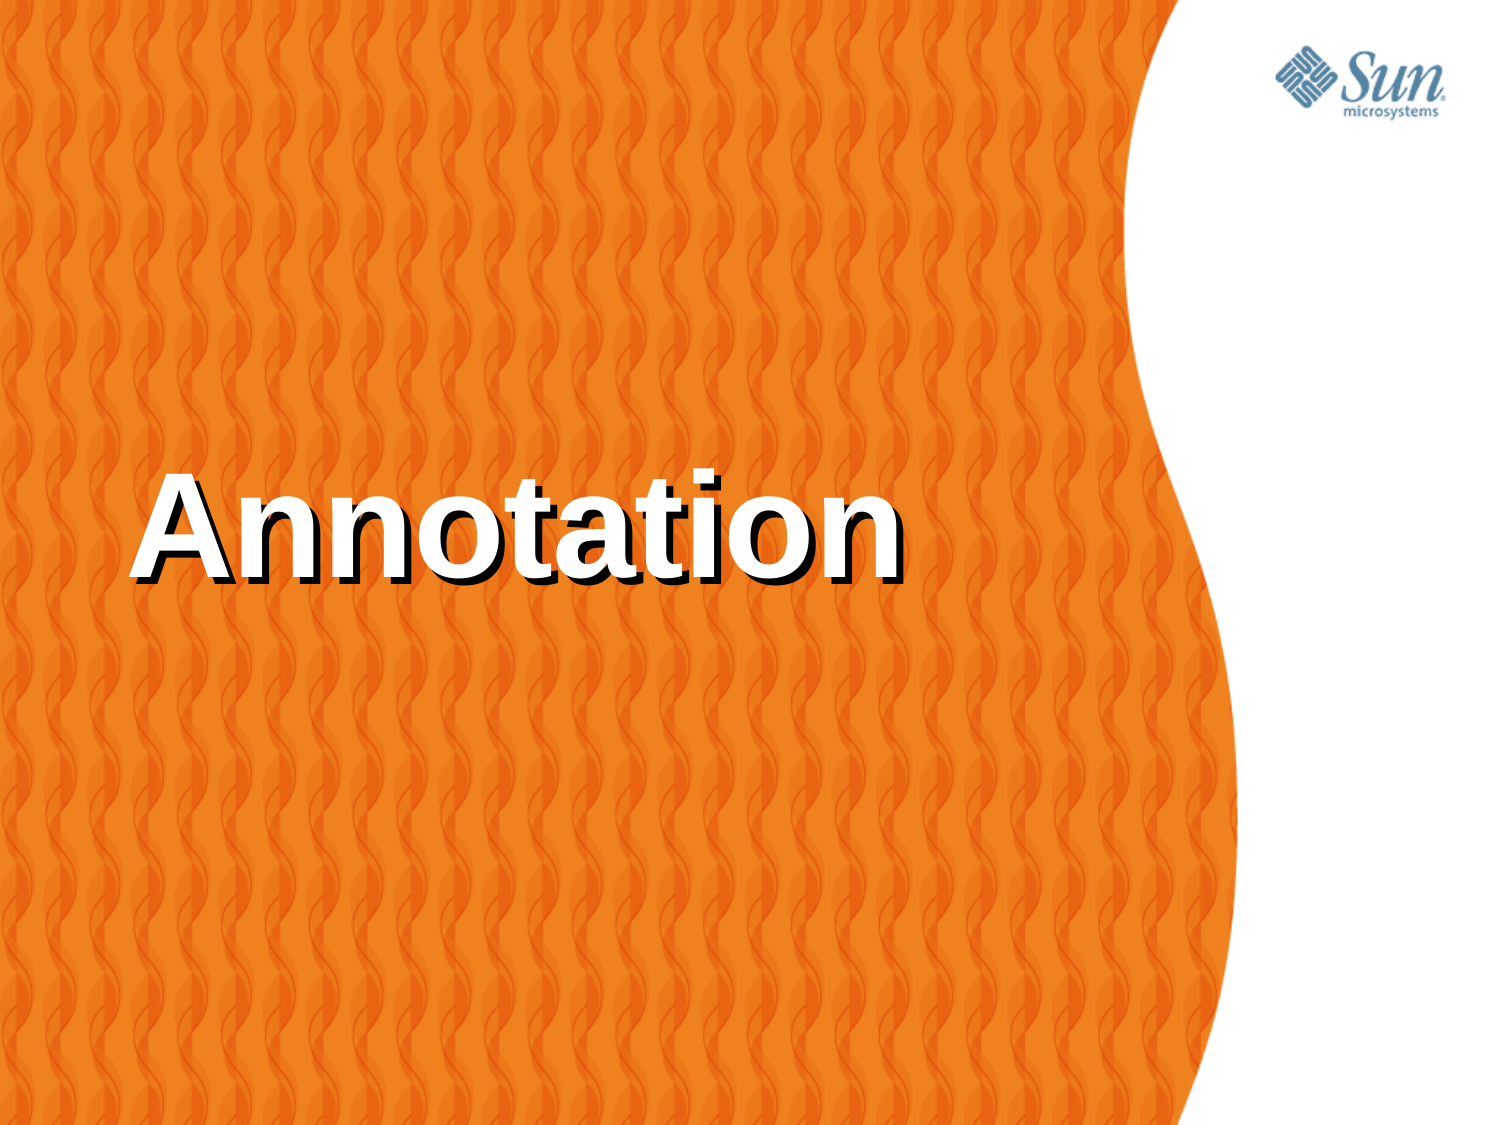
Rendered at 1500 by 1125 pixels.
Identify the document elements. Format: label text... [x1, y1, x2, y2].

picture [0, 0, 1500, 1125]
title Annotation [125, 320, 1326, 1028]
